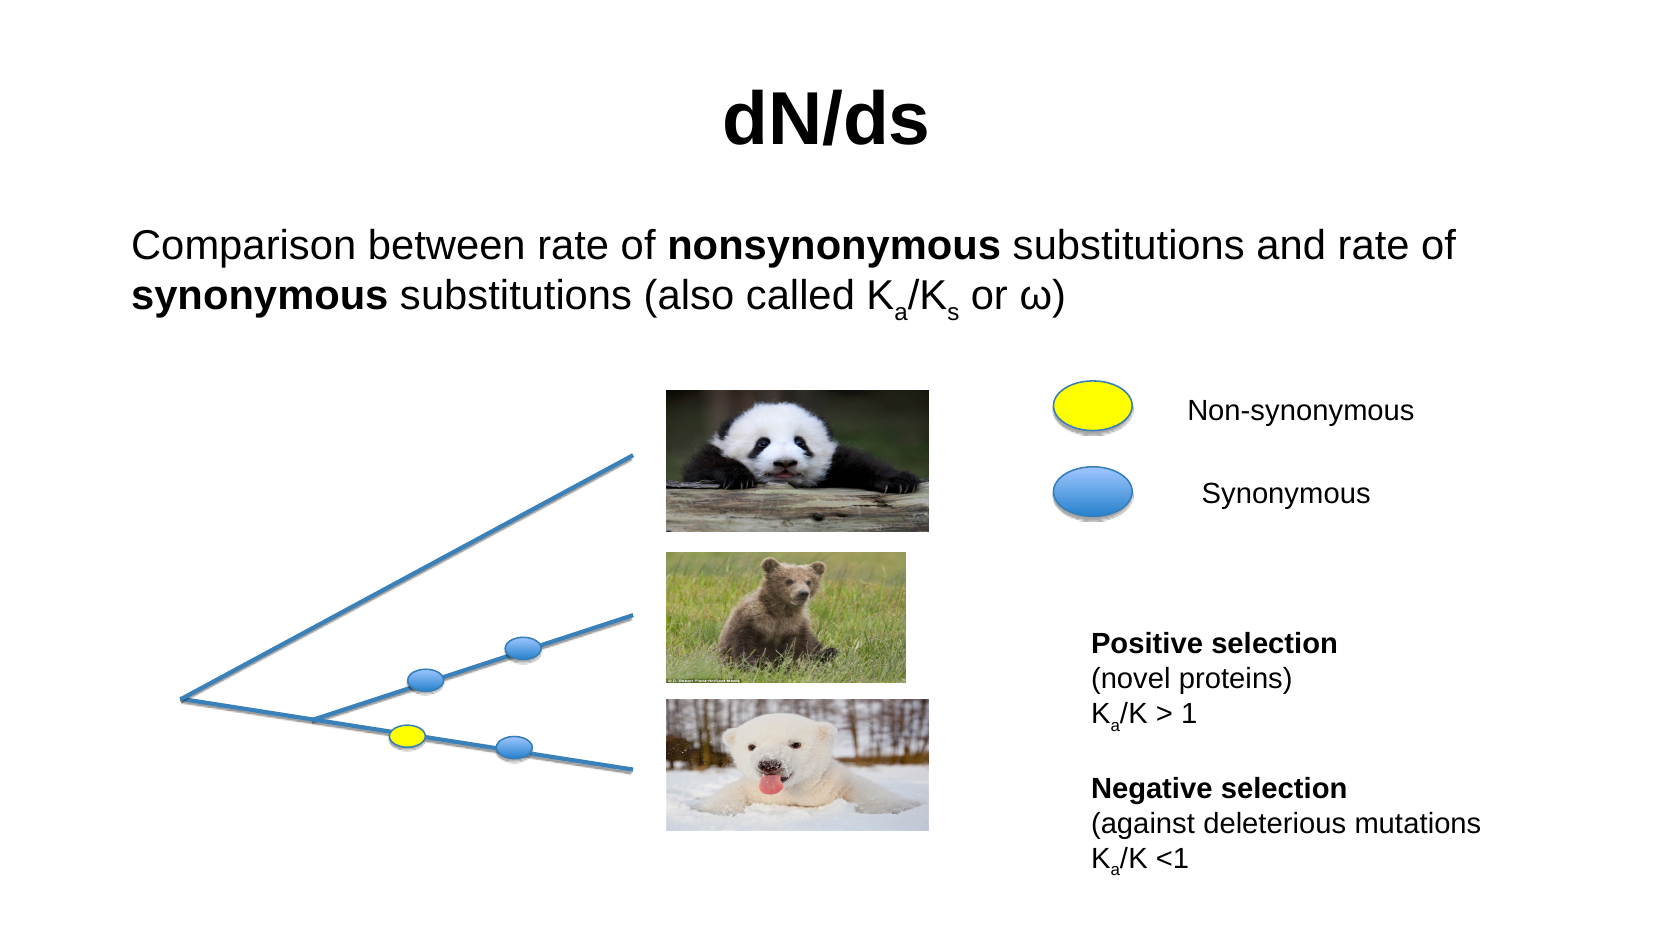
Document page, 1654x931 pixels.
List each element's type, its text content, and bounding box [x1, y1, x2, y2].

text_box [1053, 466, 1133, 517]
list Comparison between rate of nonsynonymous substitutions and rate of synonymous substitutions (also called Ka/Ks or ω) [82, 203, 1571, 817]
text_box [496, 736, 533, 759]
text_box [505, 637, 542, 660]
title dN/ds [82, 37, 1571, 193]
picture [666, 699, 929, 831]
text_box [389, 725, 426, 748]
text_box Non-synonymous [1172, 383, 1430, 434]
text_box [1053, 380, 1133, 431]
text_box Synonymous [1186, 466, 1386, 517]
text_box [407, 669, 444, 692]
picture [666, 390, 929, 532]
text_box Positive selection (novel proteins) Ka/K > 1 Negative selection (against deleterious mutations Ka/K <1 [1076, 582, 1497, 922]
picture [666, 552, 906, 683]
